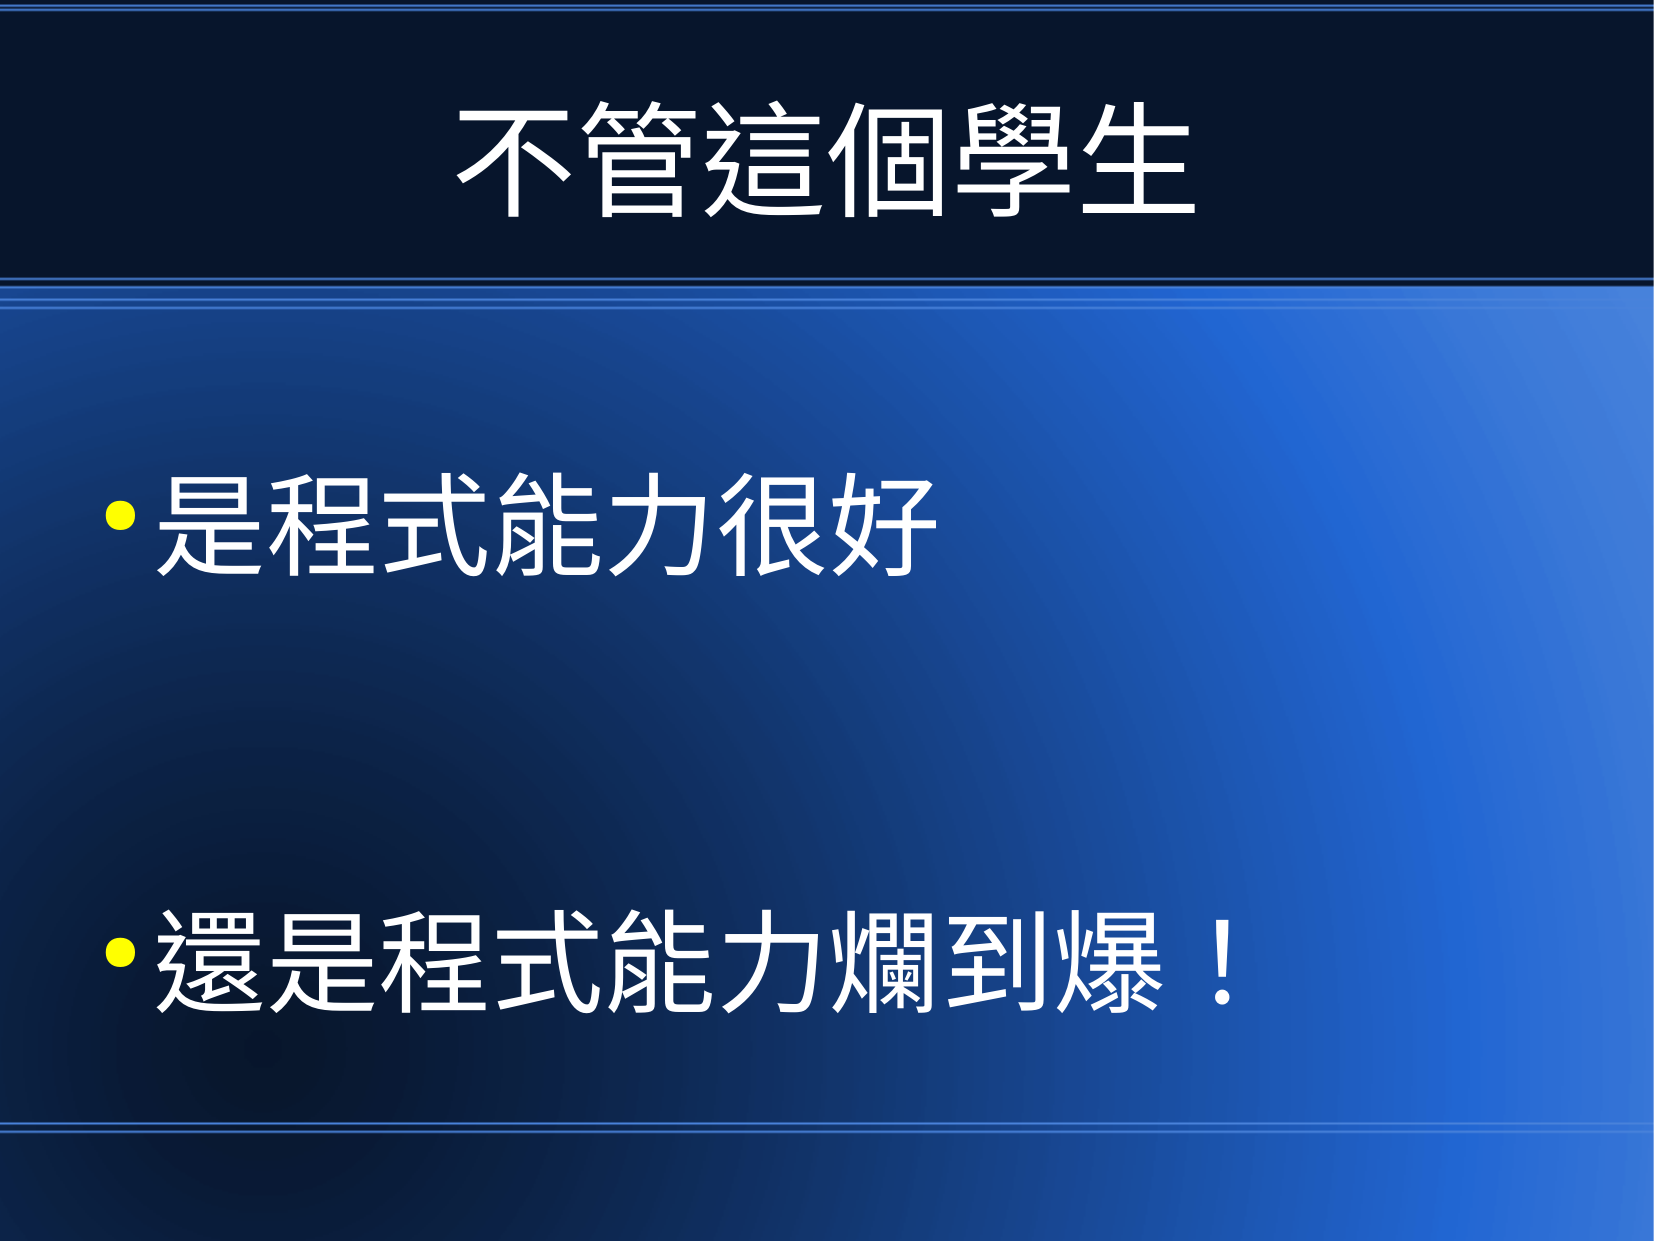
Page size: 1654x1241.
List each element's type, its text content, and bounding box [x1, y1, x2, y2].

title 不管這個學生 [82, 49, 1571, 257]
picture [0, 0, 1654, 1241]
list 是程式能力很好 還是程式能力爛到爆！ [82, 355, 1571, 1241]
